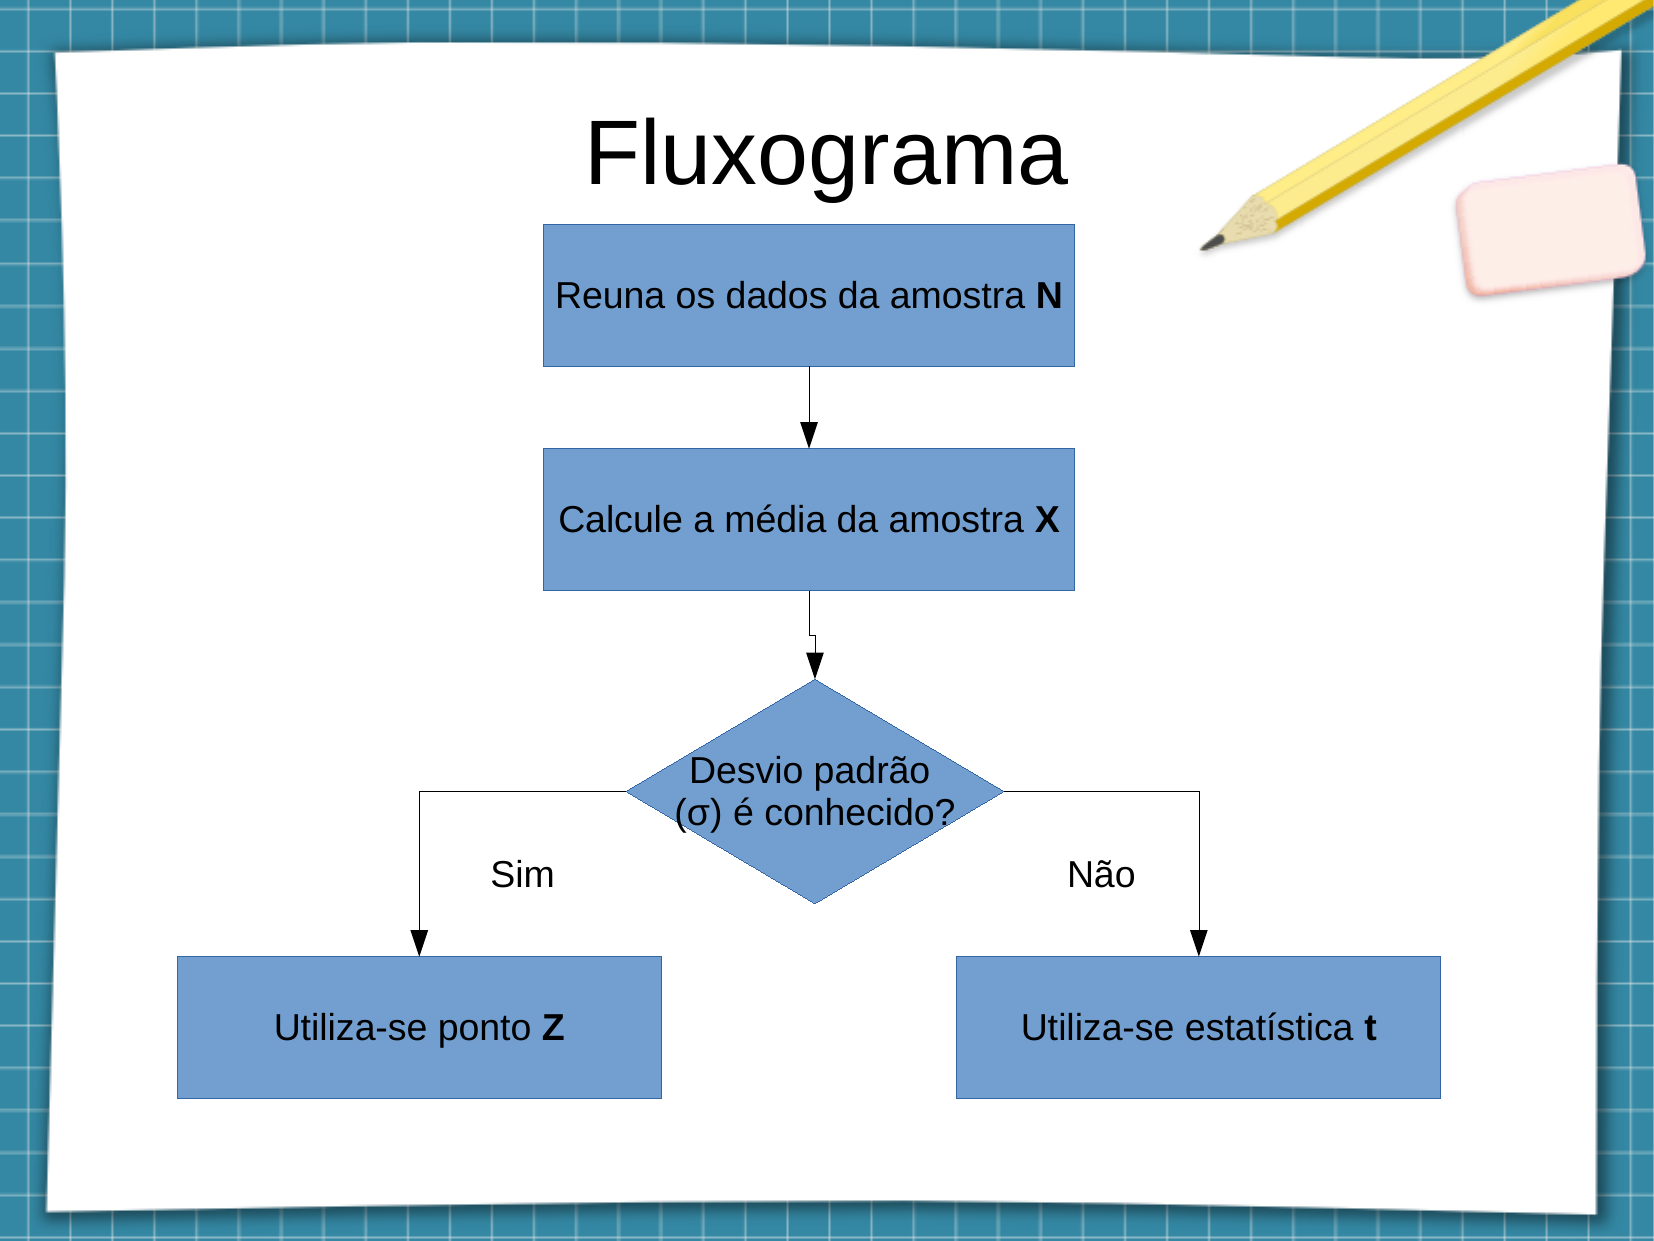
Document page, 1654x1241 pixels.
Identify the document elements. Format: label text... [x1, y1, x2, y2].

picture [0, 0, 1654, 1241]
text_box Utiliza-se ponto Z [177, 956, 662, 1099]
text_box Reuna os dados da amostra N [543, 224, 1075, 367]
text_box Desvio padrão (σ) é conhecido? [626, 679, 1004, 904]
text_box Utiliza-se estatística t [956, 956, 1441, 1099]
text_box Calcule a média da amostra X [543, 448, 1075, 591]
title Fluxograma [82, 49, 1571, 257]
